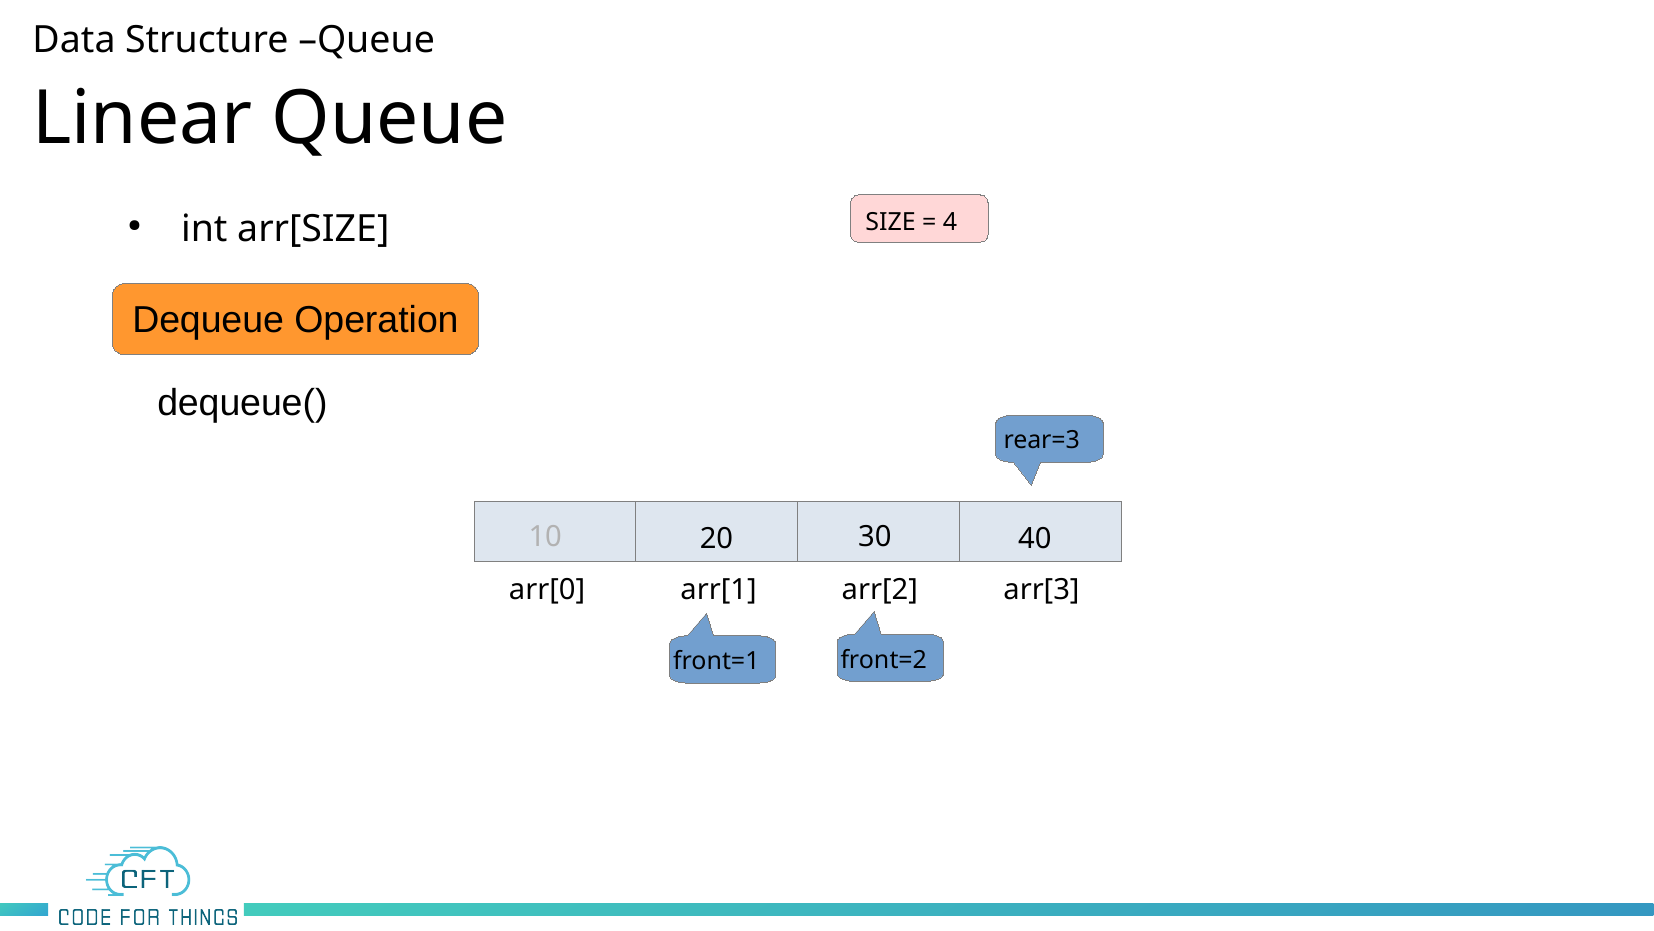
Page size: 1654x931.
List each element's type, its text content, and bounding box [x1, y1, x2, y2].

title Data Structure –Queue Linear Queue [32, 12, 1184, 166]
text_box 30 [843, 508, 915, 566]
text_box arr[0] [494, 561, 665, 618]
text_box rear=3 [982, 414, 1130, 463]
text_box dequeue() [142, 374, 384, 432]
text_box arr[2] [826, 561, 988, 618]
text_box front=2 [825, 634, 968, 682]
text_box front=1 [658, 635, 800, 684]
text_box 40 [1003, 510, 1075, 567]
text_box SIZE = 4 [850, 196, 990, 243]
text_box [474, 501, 1122, 562]
text_box Dequeue Operation [112, 283, 479, 355]
text_box [1014, 463, 1041, 486]
text_box arr[3] [988, 561, 1180, 618]
picture [59, 846, 237, 925]
text_box int arr[SIZE] [95, 194, 567, 253]
text_box 20 [685, 510, 756, 567]
text_box [854, 611, 882, 634]
text_box [687, 613, 714, 635]
text_box arr[1] [665, 561, 826, 618]
text_box 10 [513, 507, 585, 565]
